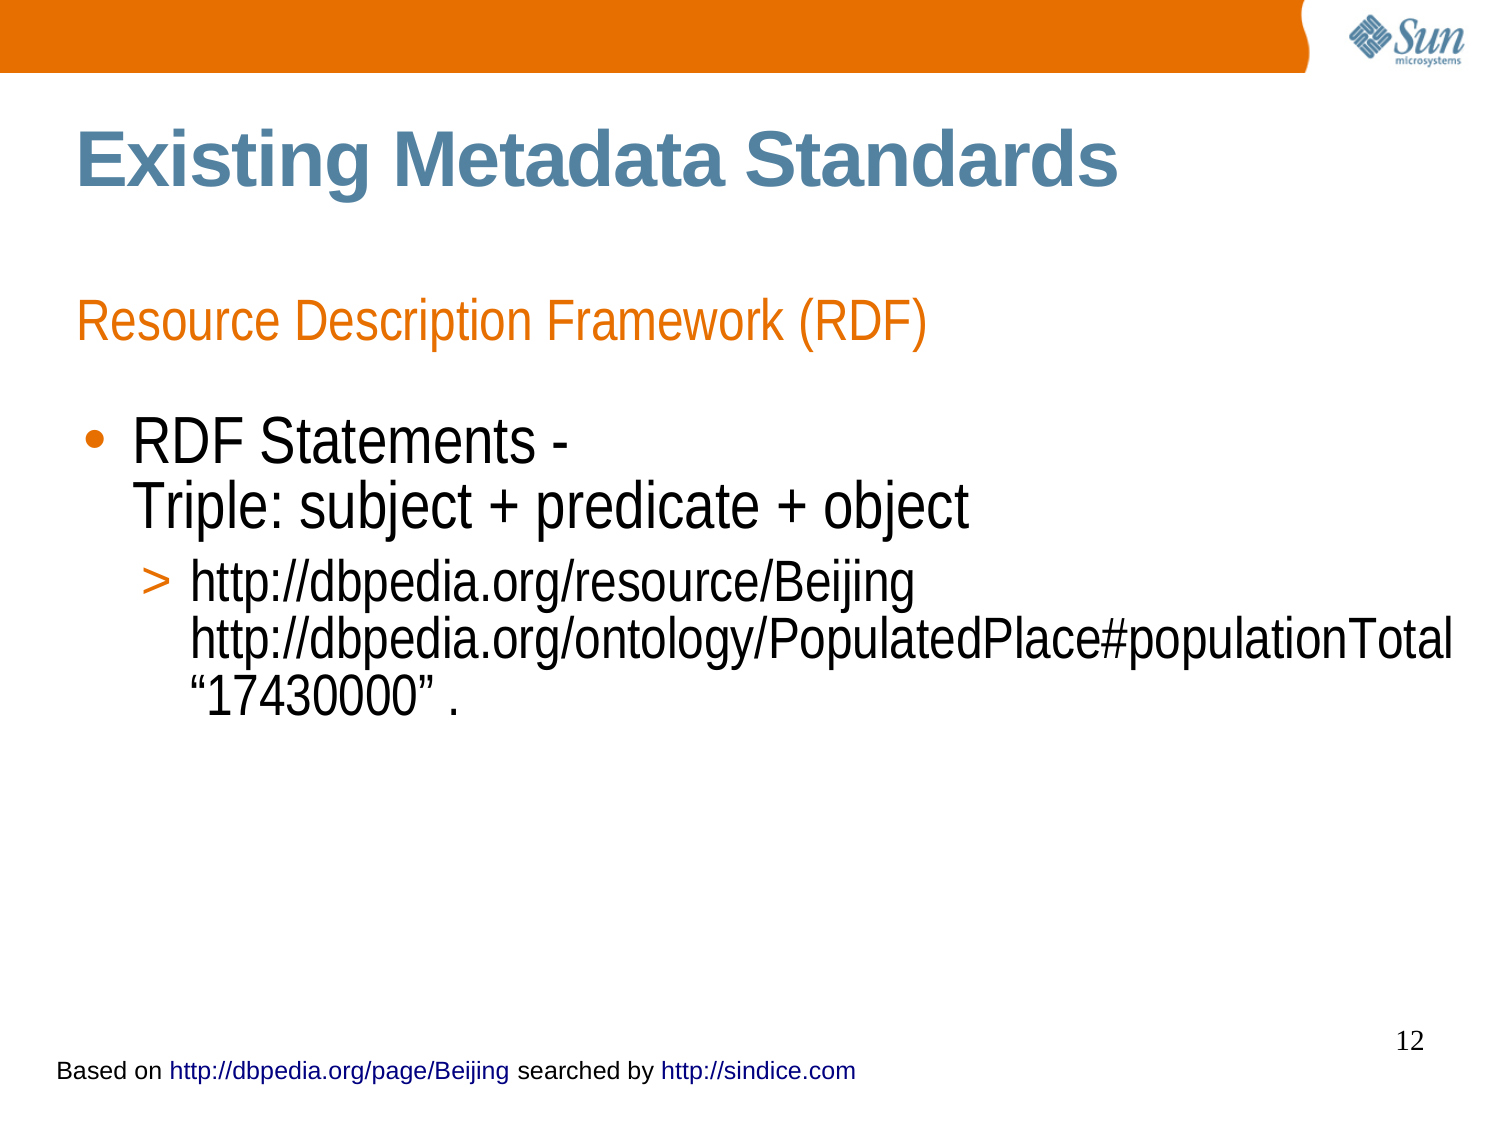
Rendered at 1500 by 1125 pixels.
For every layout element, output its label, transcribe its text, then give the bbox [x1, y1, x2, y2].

text_box Resource Description Framework (RDF) [76, 295, 1344, 364]
text_box Based on http://dbpedia.org/page/Beijing searched by http://sindice.com [56, 1060, 853, 1089]
title Existing Metadata Standards [75, 123, 1437, 227]
picture [0, 0, 1500, 73]
list RDF Statements - Triple: subject + predicate + object http://dbpedia.org/resource/Beijing http://dbpedia.org/ontology/PopulatedPlace#populationTotal “17430000” . [64, 411, 1463, 978]
